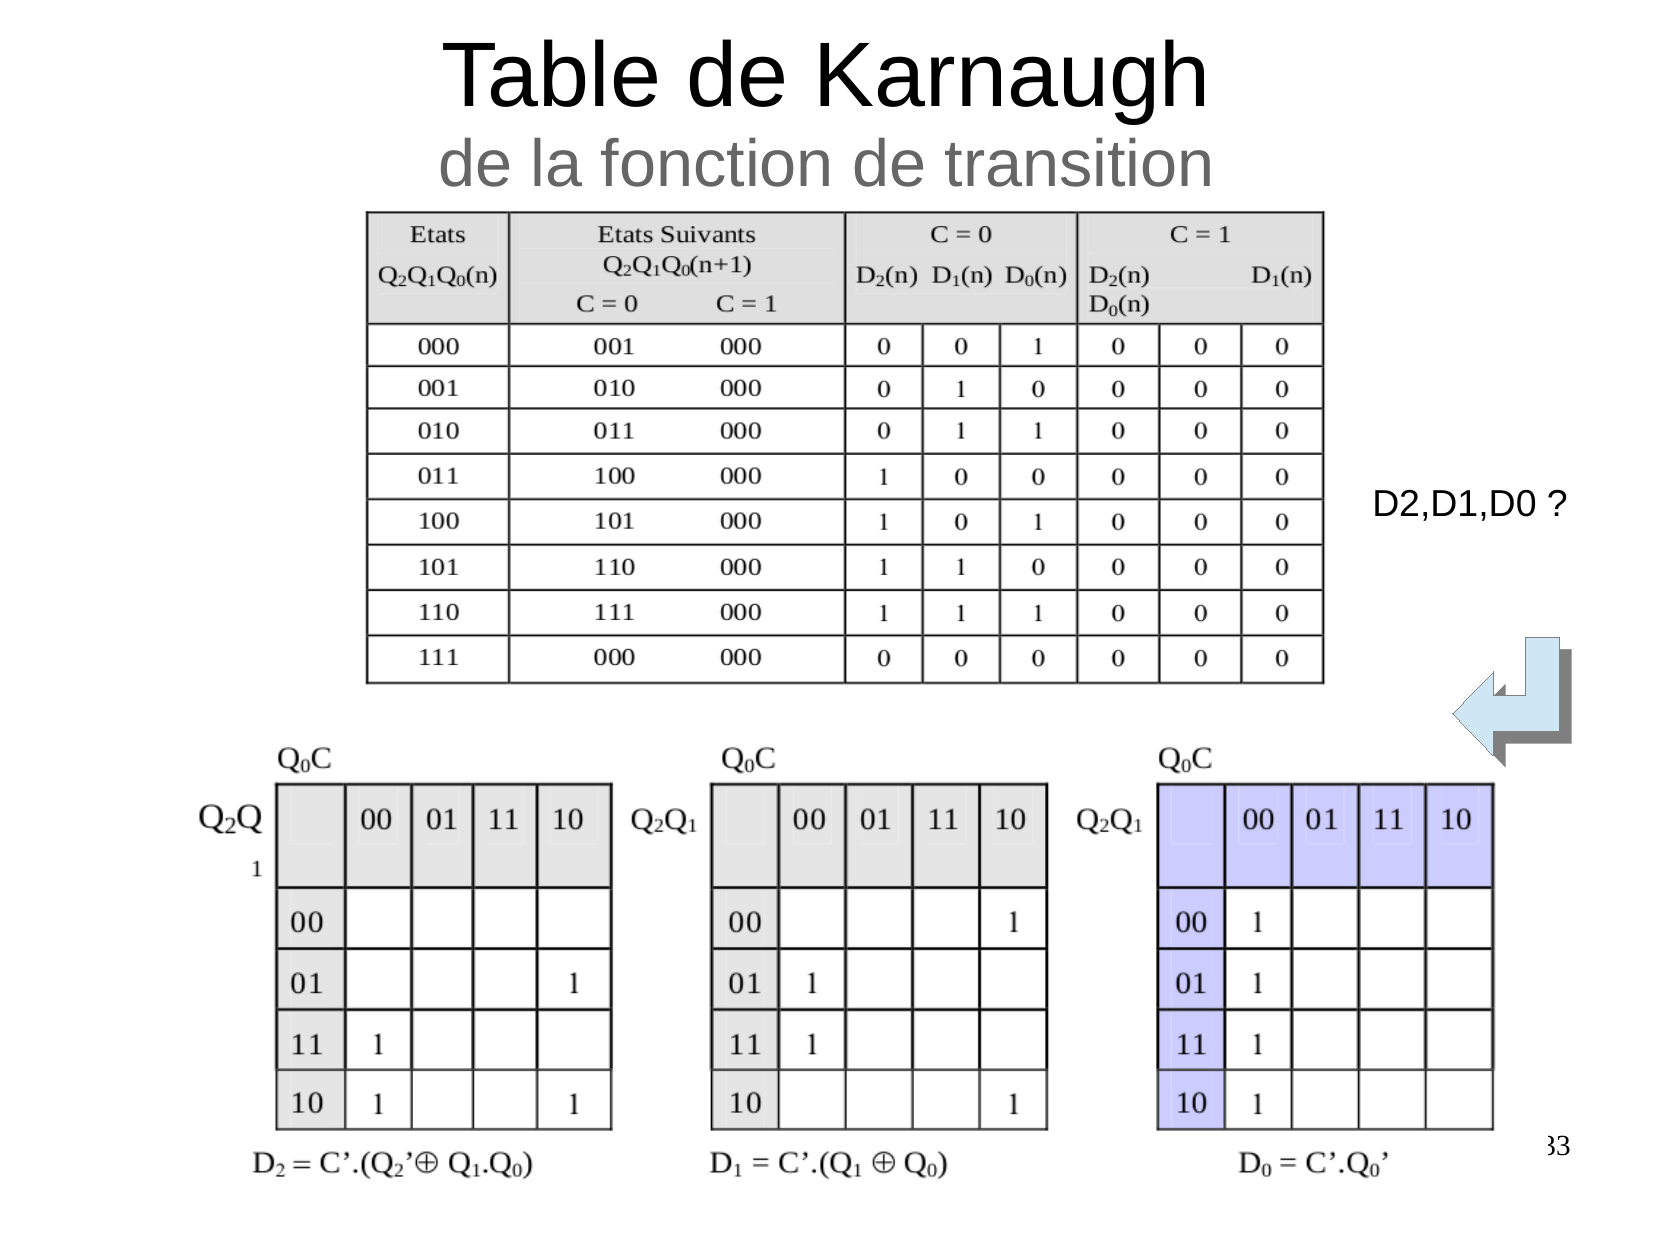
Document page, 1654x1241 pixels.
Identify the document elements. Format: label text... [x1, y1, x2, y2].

text_box D2,D1,D0 ? [1357, 474, 1583, 532]
text_box [1452, 637, 1560, 756]
title Table de Karnaugh de la fonction de transition [82, 8, 1571, 216]
picture [330, 188, 1359, 709]
picture [153, 732, 1548, 1206]
